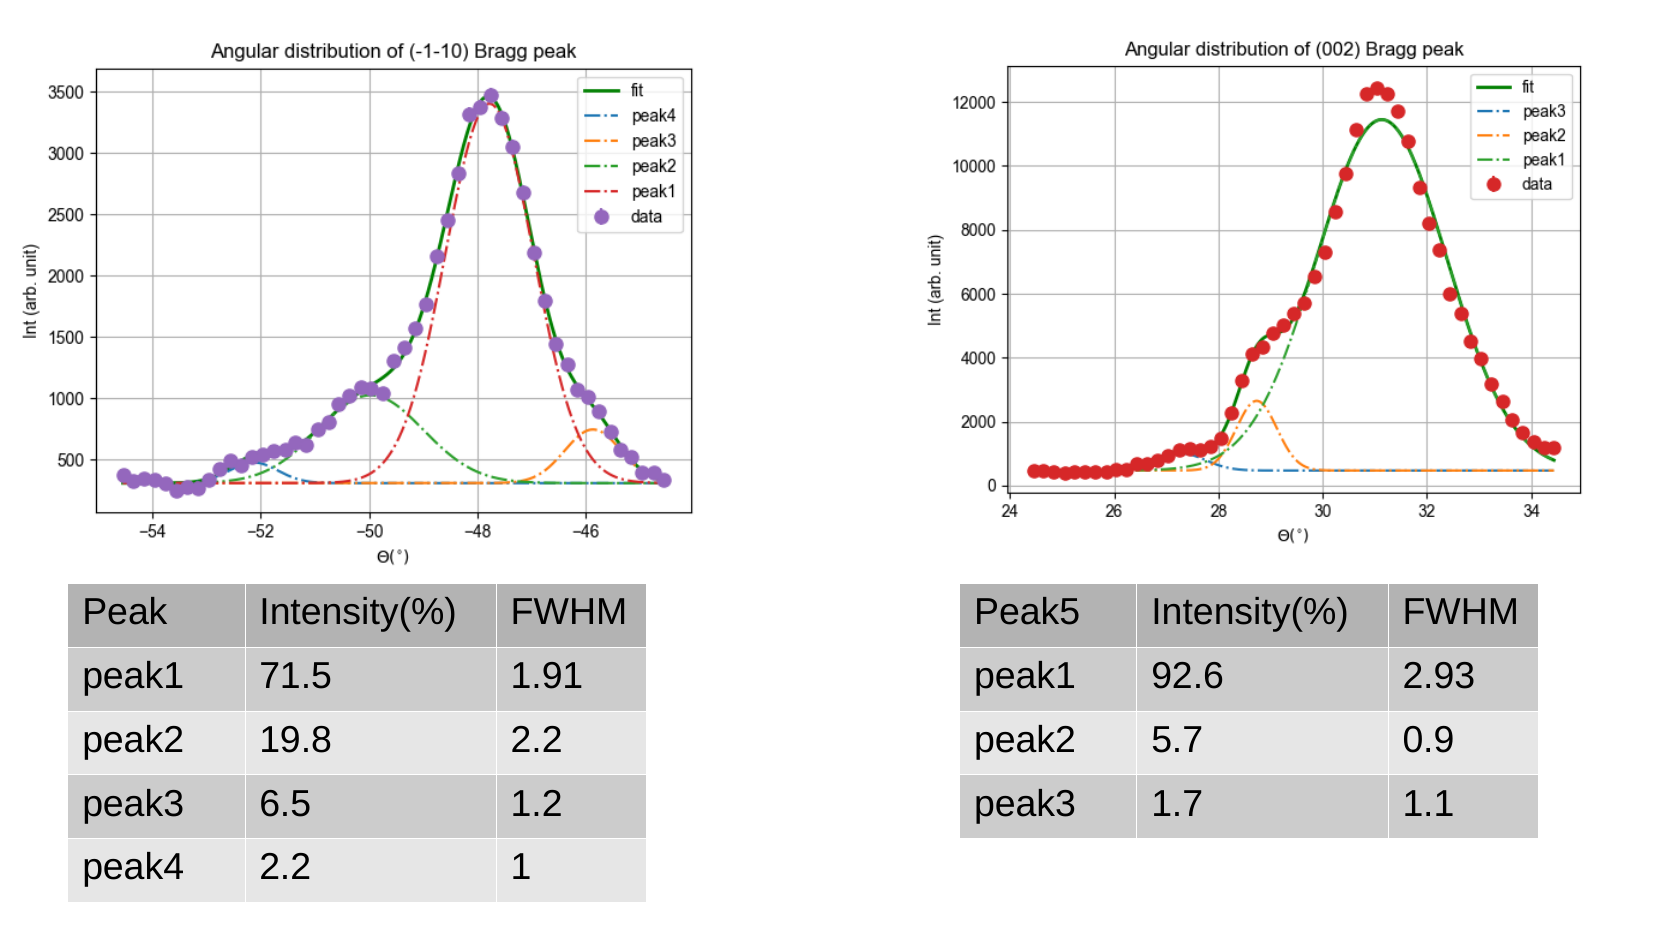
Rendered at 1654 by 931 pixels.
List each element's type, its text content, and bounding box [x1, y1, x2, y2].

table_cell 2.2 [497, 712, 646, 774]
table_cell 1.1 [1389, 775, 1538, 838]
table_header Peak5 [960, 584, 1136, 647]
table_cell 19.8 [246, 712, 496, 774]
table_cell 2.93 [1389, 648, 1538, 711]
table_cell peak2 [68, 712, 245, 774]
table_cell 1.2 [497, 775, 646, 838]
table_header Peak [68, 584, 245, 647]
table_header FWHM [497, 584, 646, 647]
table_cell peak4 [68, 839, 245, 902]
table_cell peak1 [960, 648, 1136, 711]
table_cell peak2 [960, 712, 1136, 774]
table_cell 1 [497, 839, 646, 902]
table_cell 1.7 [1137, 775, 1388, 838]
table_cell peak3 [960, 775, 1136, 838]
table_cell 1.91 [497, 648, 646, 711]
table_cell 6.5 [246, 775, 496, 838]
table_cell peak3 [68, 775, 245, 838]
table_header Intensity(%) [246, 584, 496, 647]
table_cell 71.5 [246, 648, 496, 711]
table_header FWHM [1389, 584, 1538, 647]
picture [0, 0, 768, 576]
table_cell 2.2 [246, 839, 496, 902]
table_cell 92.6 [1137, 648, 1388, 711]
picture [915, 0, 1654, 554]
table_cell 5.7 [1137, 712, 1388, 774]
table_cell peak1 [68, 648, 245, 711]
table_header Intensity(%) [1137, 584, 1388, 647]
table_cell 0.9 [1389, 712, 1538, 774]
